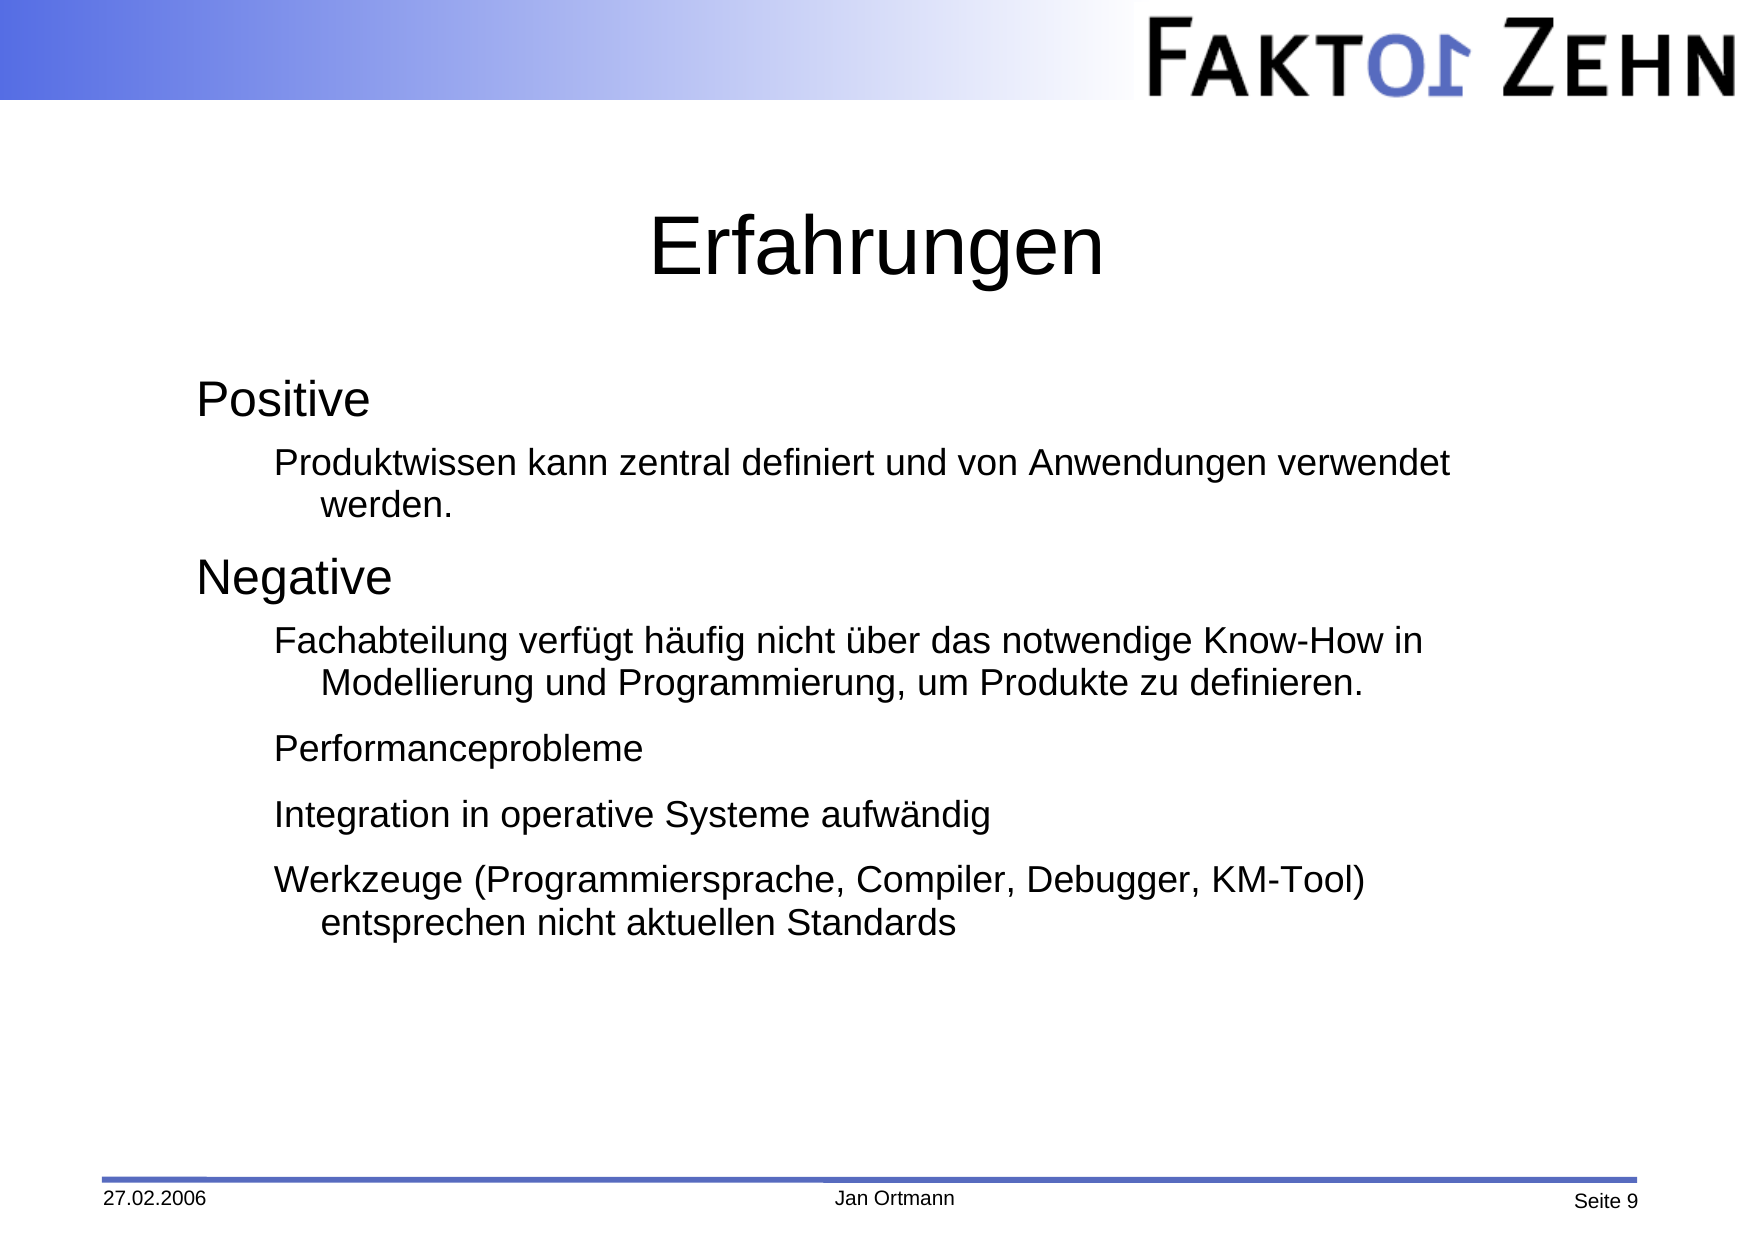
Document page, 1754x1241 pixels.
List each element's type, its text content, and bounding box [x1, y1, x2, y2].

picture [1133, 2, 1749, 105]
list Positive Produktwissen kann zentral definiert und von Anwendungen verwendet werden. Negative Fachabteilung verfügt häufig nicht über das notwendige Know-How in Modellierung und Programmierung, um Produkte zu definieren. Performanceprobleme Integration in operative Systeme aufwändig Werkzeuge (Programmiersprache, Compiler, Debugger, KM-Tool) entsprechen nicht aktuellen Standards [179, 371, 1576, 1078]
title Erfahrungen [179, 142, 1576, 349]
